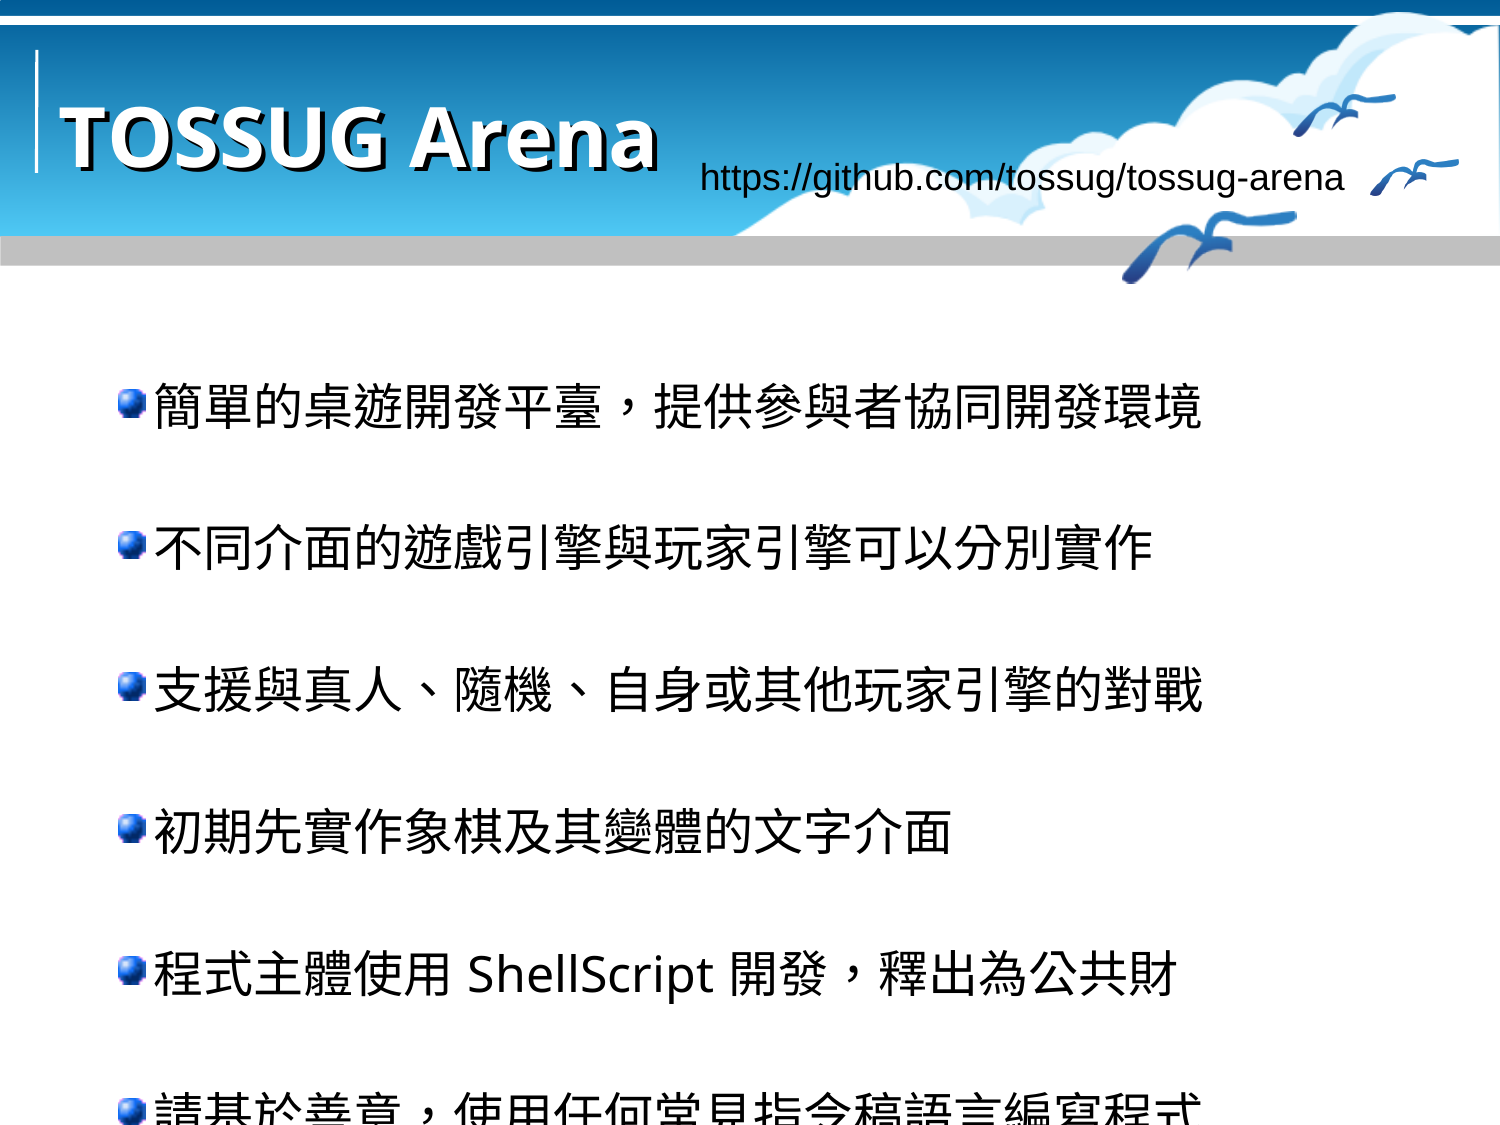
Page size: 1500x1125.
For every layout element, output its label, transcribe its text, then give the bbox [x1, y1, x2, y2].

title TOSSUG Arena [59, 86, 1465, 186]
text_box https://github.com/tossug/tossug-arena [685, 152, 1371, 213]
picture [118, 1098, 146, 1125]
list 簡單的桌遊開發平臺，提供參與者協同開發環境 不同介面的遊戲引擎與玩家引擎可以分別實作 支援與真人、隨機、自身或其他玩家引擎的對戰 初期先實作象棋及其變體的文字介面 程式主體使用ShellScript開發，釋出為公共財 請基於善意，使用任何常見指令稿語言編寫程式 [118, 330, 1441, 1087]
picture [730, 12, 1500, 284]
